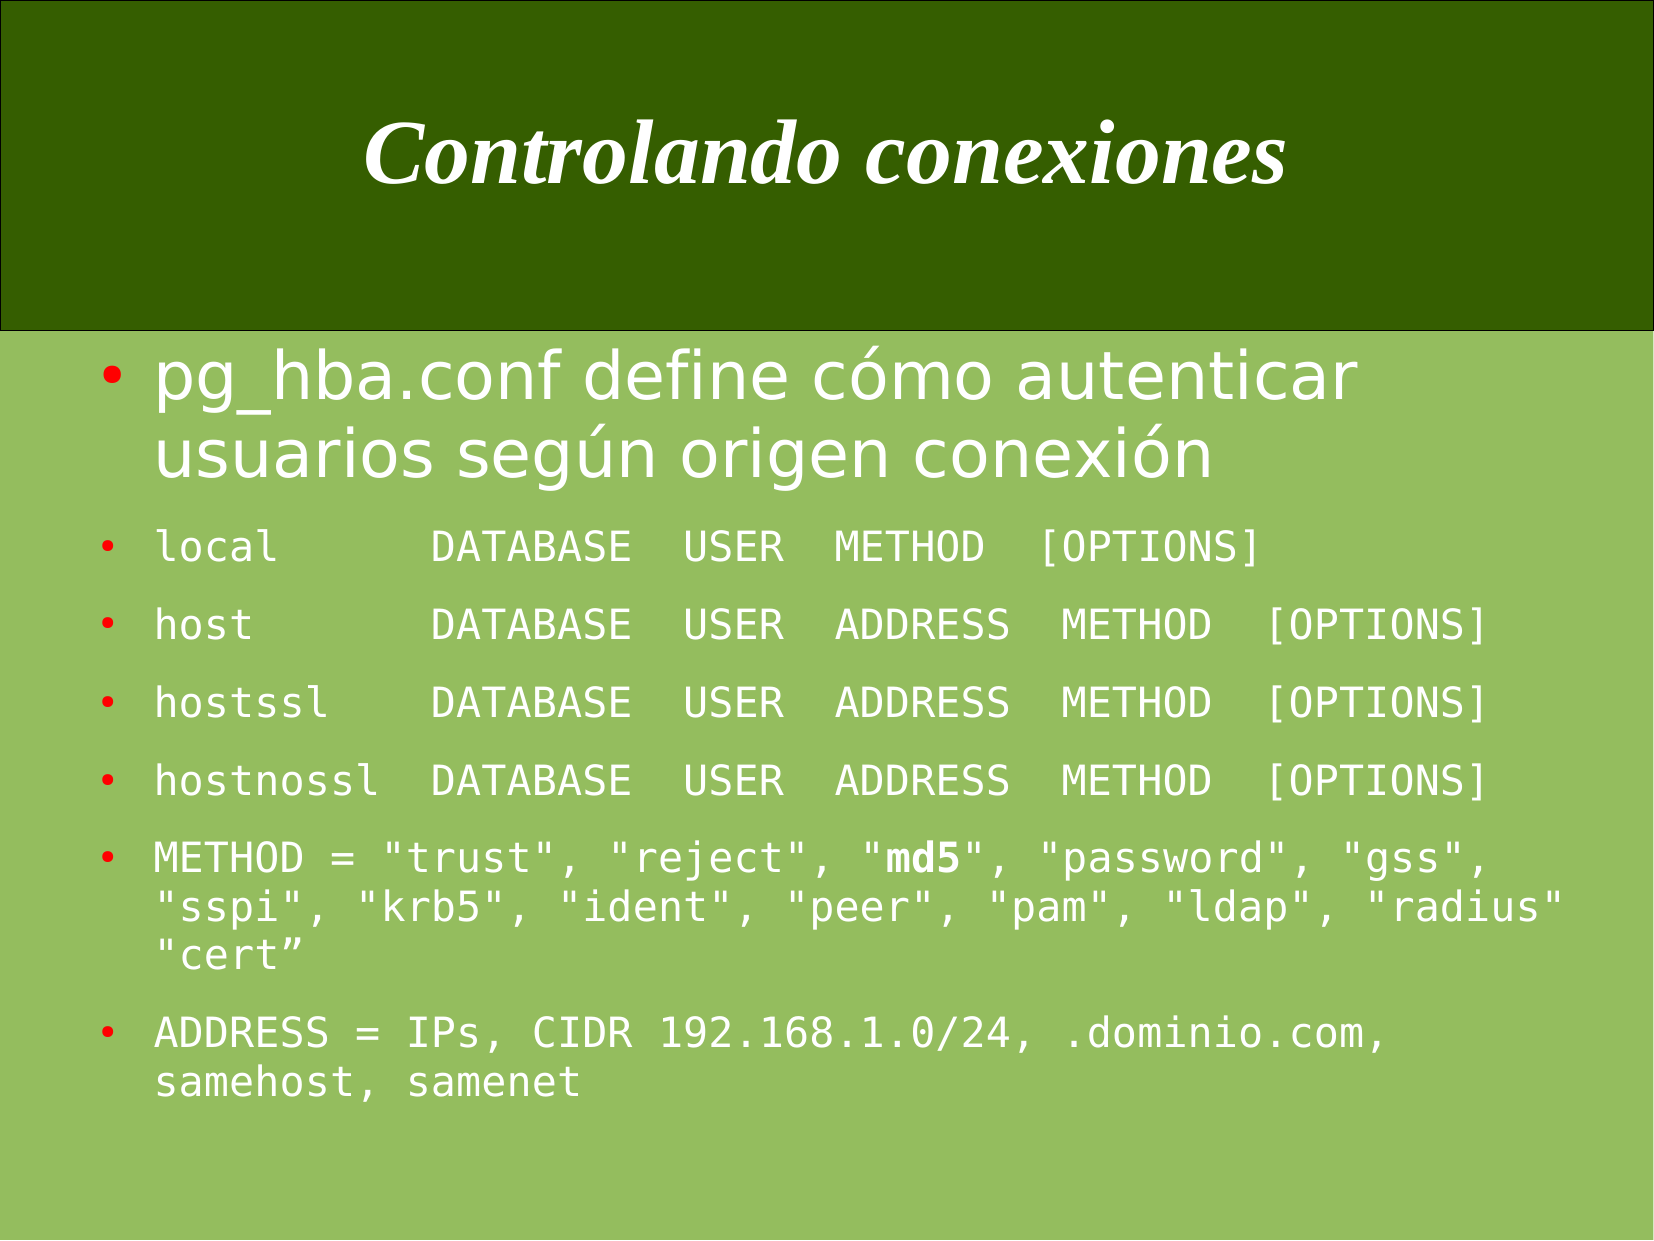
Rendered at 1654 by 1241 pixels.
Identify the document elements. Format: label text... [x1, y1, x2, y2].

title Controlando conexiones [82, 49, 1571, 257]
list pg_hba.conf define cómo autenticar usuarios según origen conexión local DATABASE USER METHOD [OPTIONS] host DATABASE USER ADDRESS METHOD [OPTIONS] hostssl DATABASE USER ADDRESS METHOD [OPTIONS] hostnossl DATABASE USER ADDRESS METHOD [OPTIONS] METHOD = "trust", "reject", "md5", "password", "gss", "sspi", "krb5", "ident", "peer", "pam", "ldap", "radius" "cert” ADDRESS = IPs, CIDR 192.168.1.0/24, .dominio.com, samehost, samenet [82, 337, 1571, 1107]
